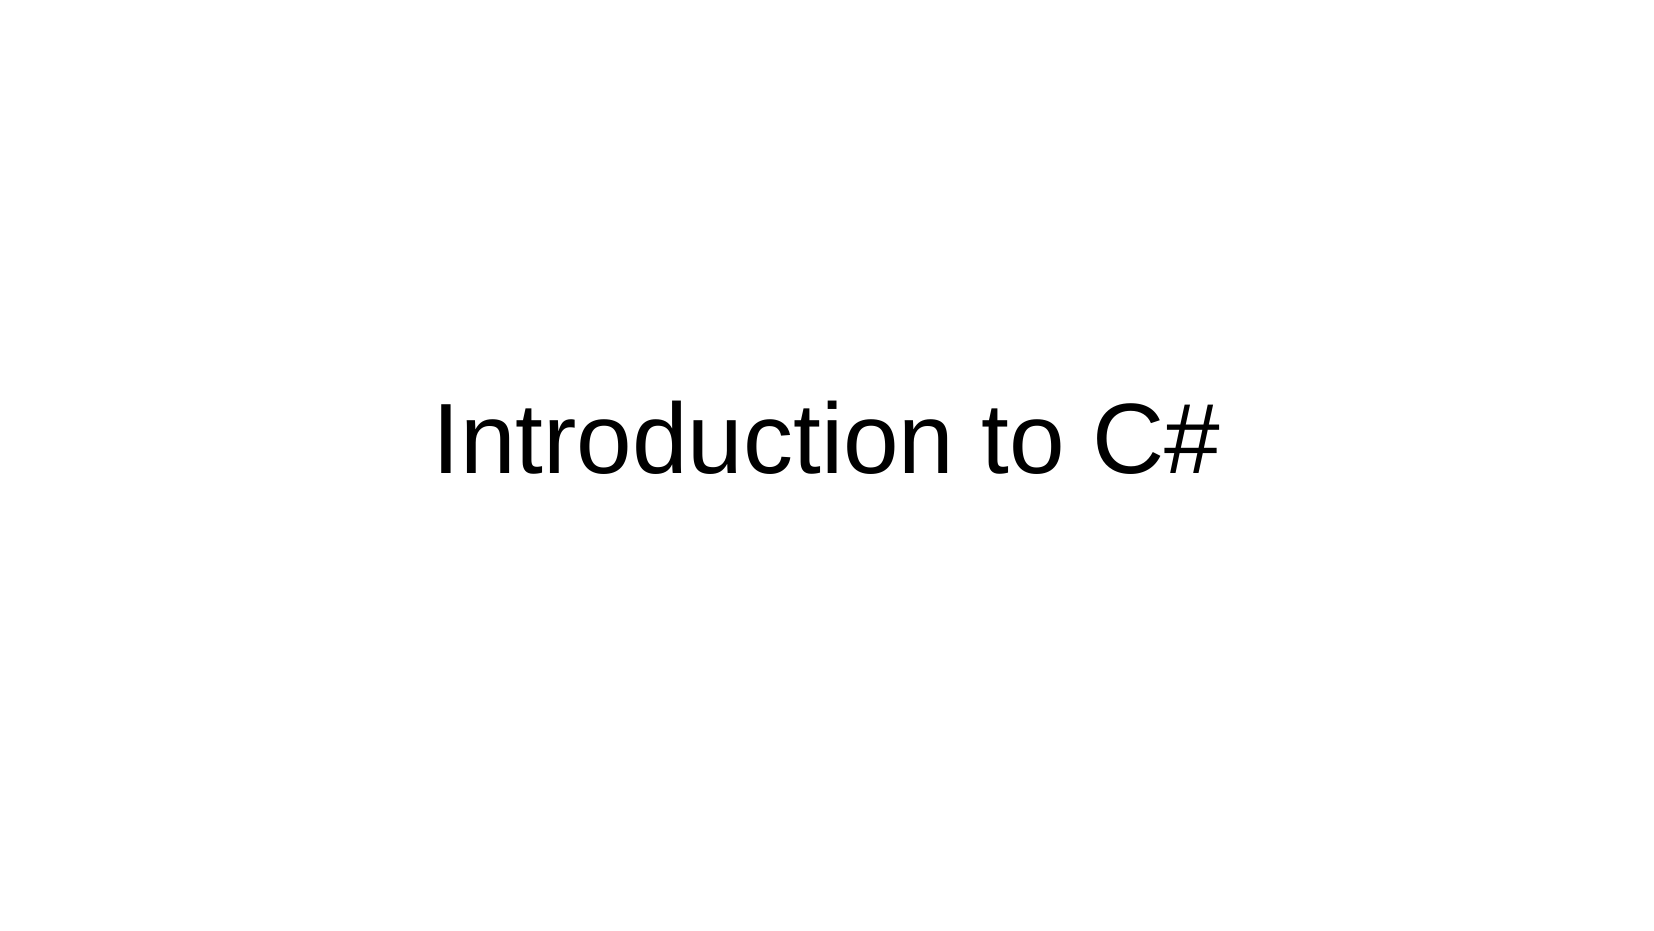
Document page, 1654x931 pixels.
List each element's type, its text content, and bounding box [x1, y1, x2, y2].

subtitle Introduction to C# [82, 120, 1571, 758]
